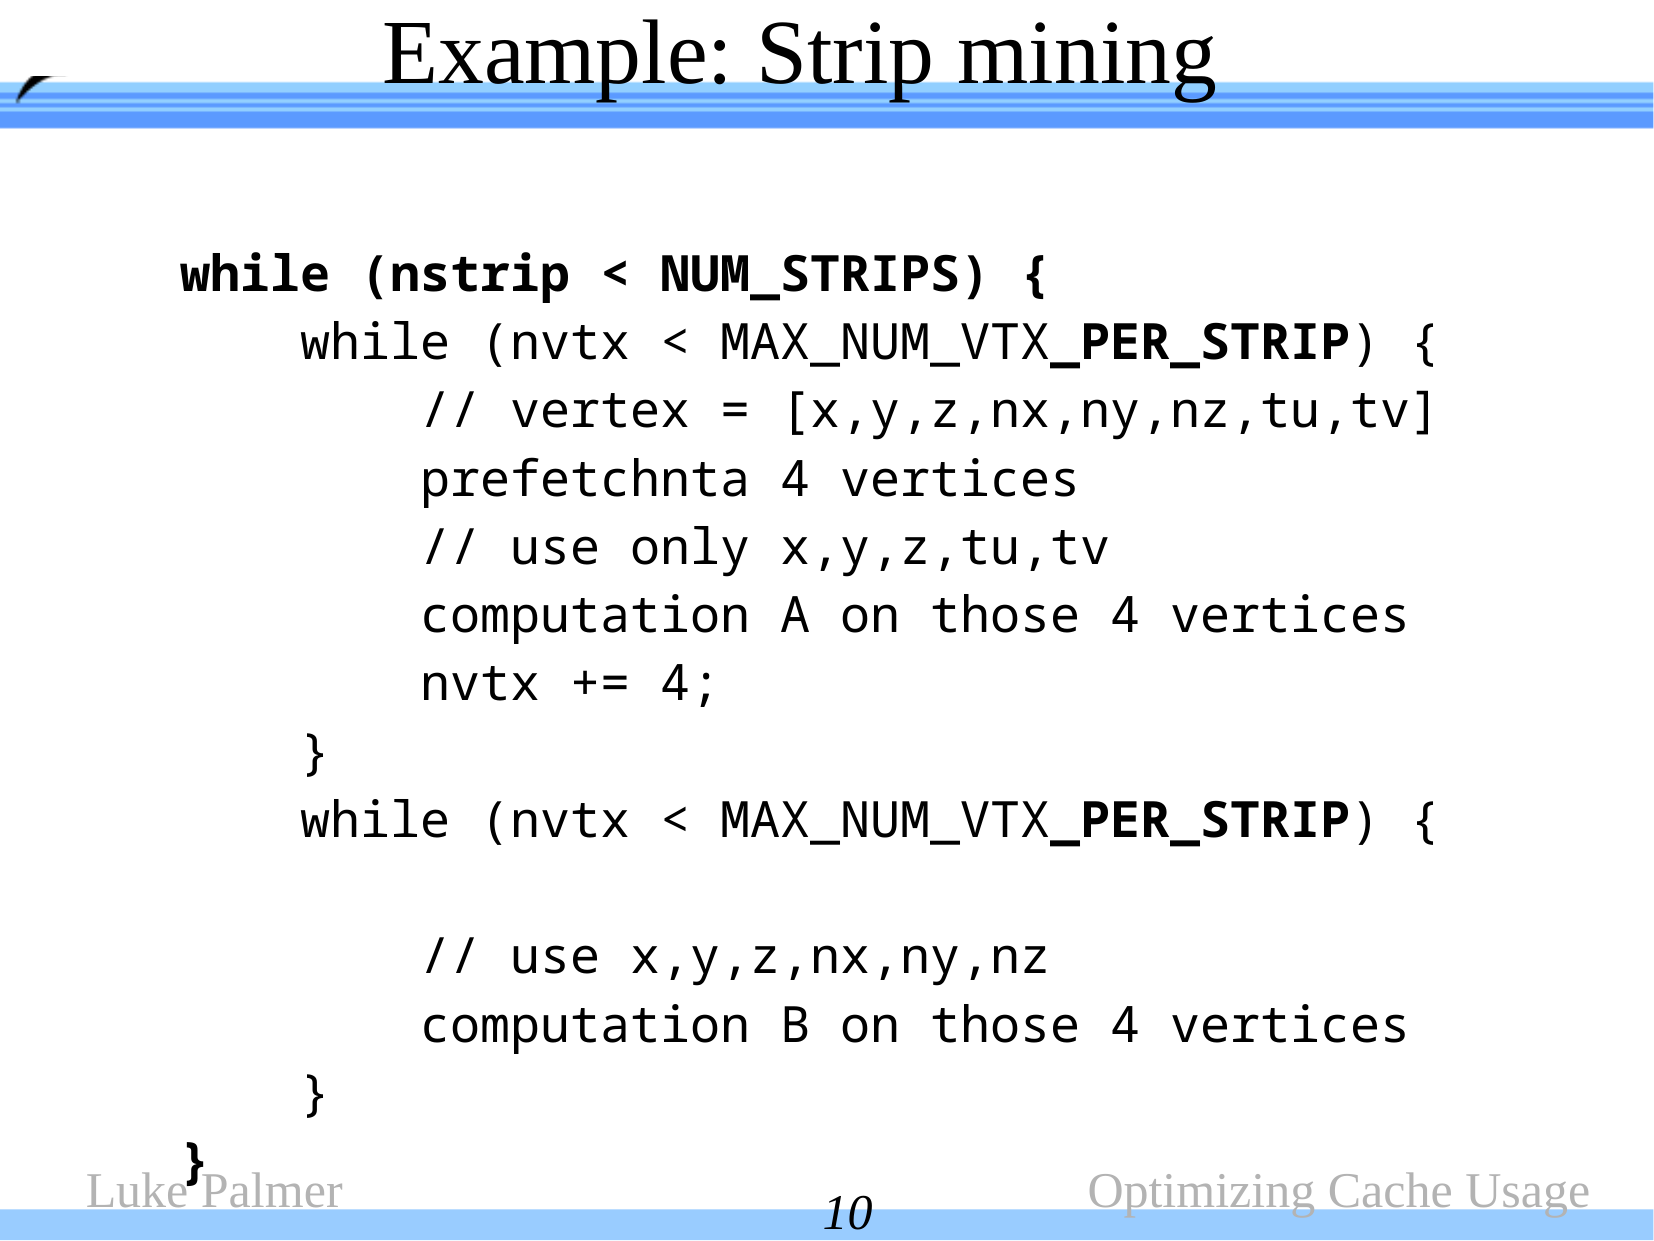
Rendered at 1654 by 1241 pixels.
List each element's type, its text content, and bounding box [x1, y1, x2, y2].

text_box while (nstrip < NUM_STRIPS) { while (nvtx < MAX_NUM_VTX_PER_STRIP) { // vertex = [x,y,z,nx,ny,nz,tu,tv] prefetchnta 4 vertices // use only x,y,z,tu,tv computation A on those 4 vertices nvtx += 4; } while (nvtx < MAX_NUM_VTX_PER_STRIP) { // use x,y,z,nx,ny,nz computation B on those 4 vertices } } [150, 237, 1613, 1034]
picture [0, 0, 1654, 133]
title Example: Strip mining [94, 0, 1507, 107]
